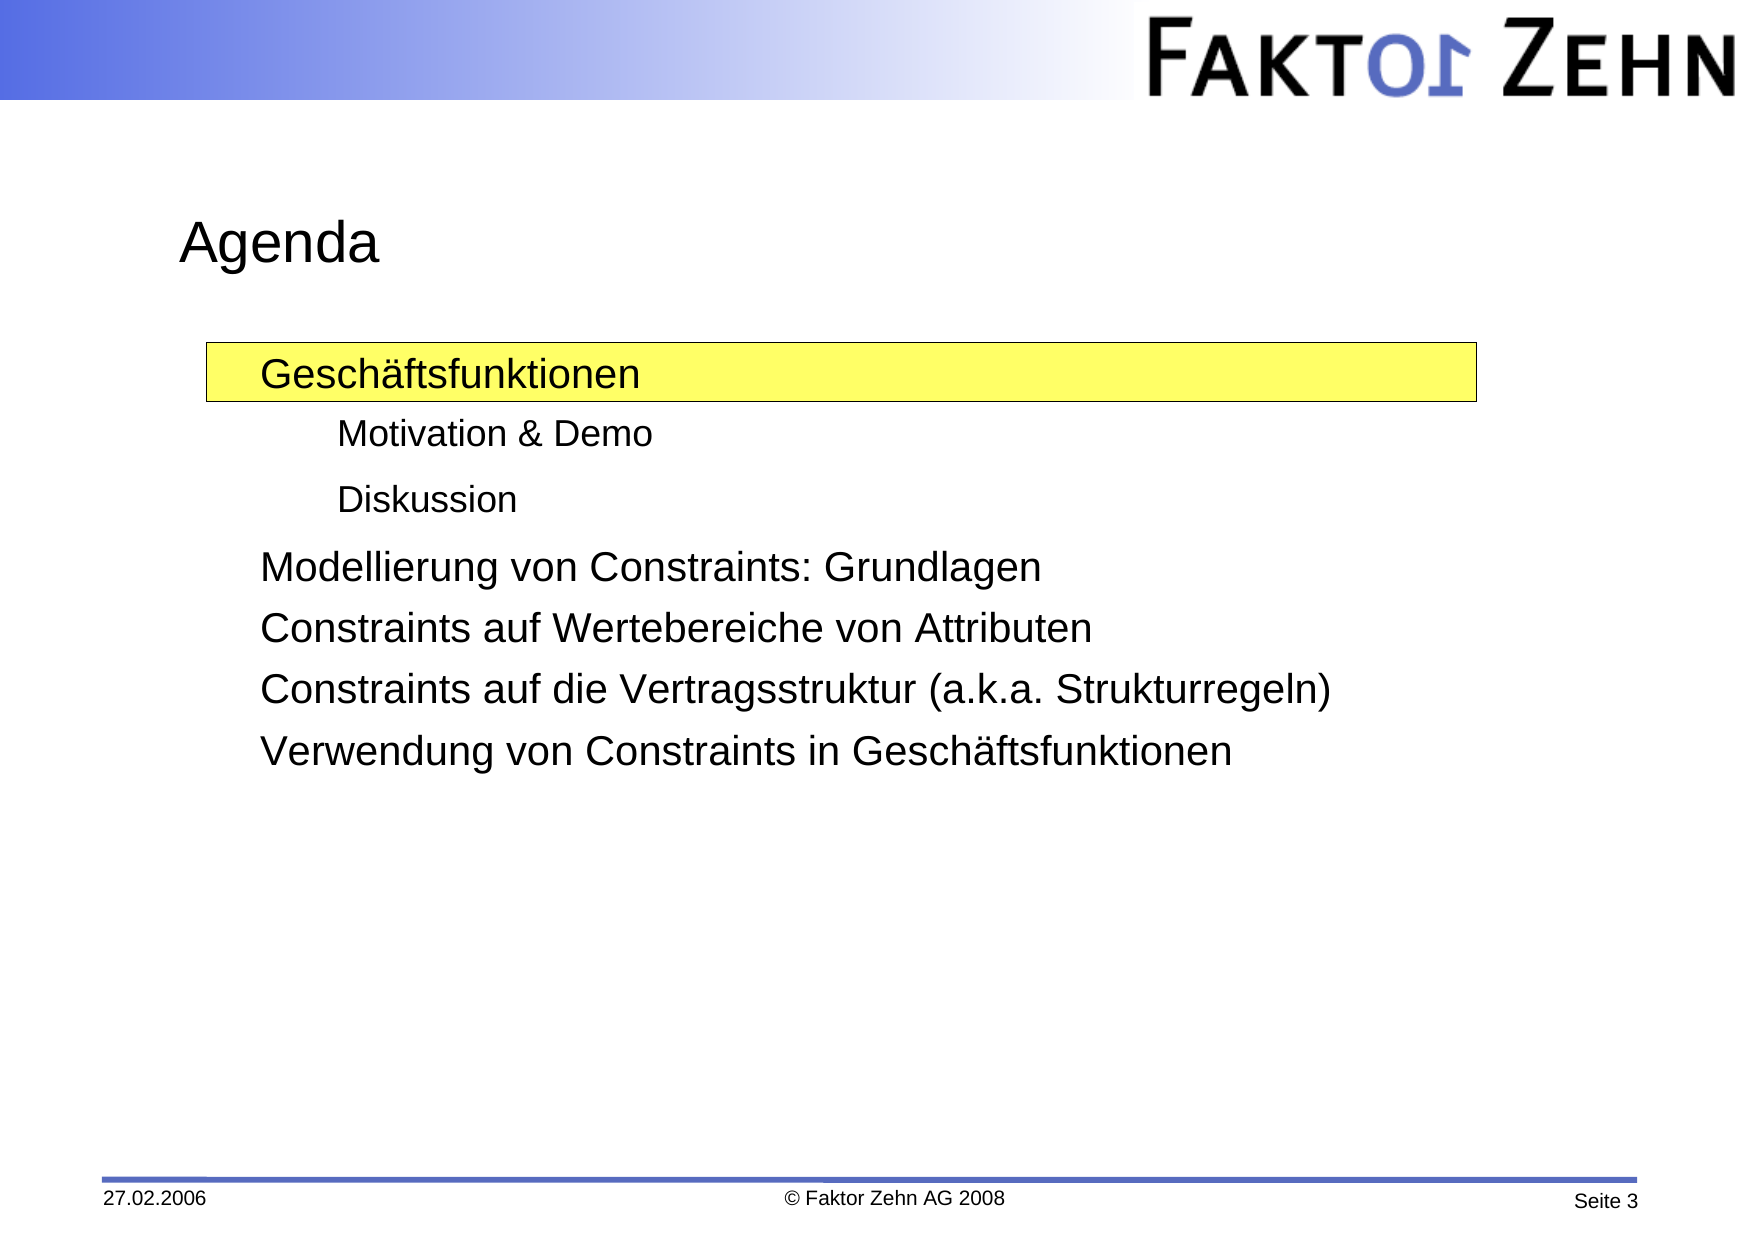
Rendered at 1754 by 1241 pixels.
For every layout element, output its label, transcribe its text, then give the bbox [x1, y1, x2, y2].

title Agenda [179, 191, 1577, 294]
list Geschäftsfunktionen Motivation & Demo Diskussion Modellierung von Constraints: Grundlagen Constraints auf Wertebereiche von Attributen Constraints auf die Vertragsstruktur (a.k.a. Strukturregeln) Verwendung von Constraints in Geschäftsfunktionen [242, 351, 1489, 1058]
text_box [206, 342, 1477, 402]
picture [1133, 2, 1749, 105]
